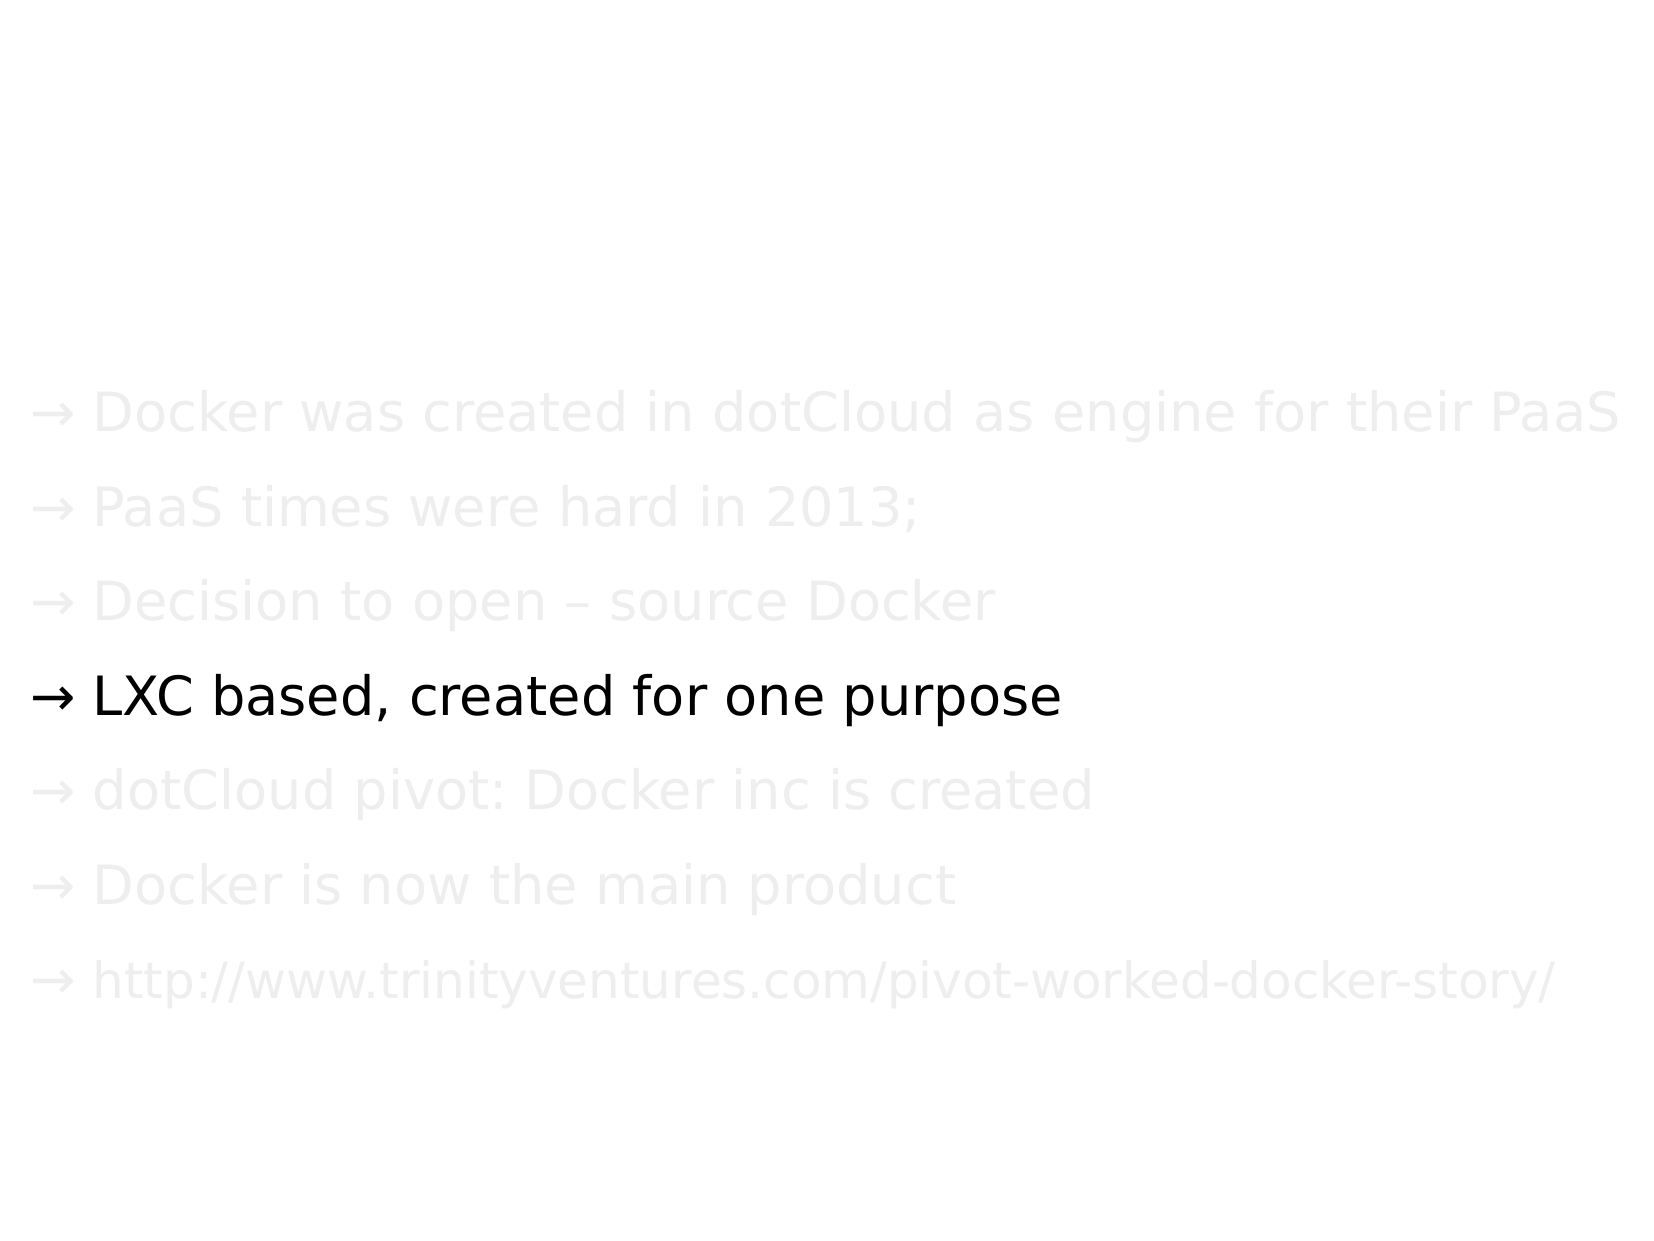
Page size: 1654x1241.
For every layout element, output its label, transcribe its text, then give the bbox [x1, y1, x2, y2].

text_box → Docker was created in dotCloud as engine for their PaaS → PaaS times were hard in 2013; → Decision to open – source Docker → LXC based, created for one purpose → dotCloud pivot: Docker inc is created → Docker is now the main product → http://www.trinityventures.com/pivot-worked-docker-story/ [15, 342, 1639, 988]
